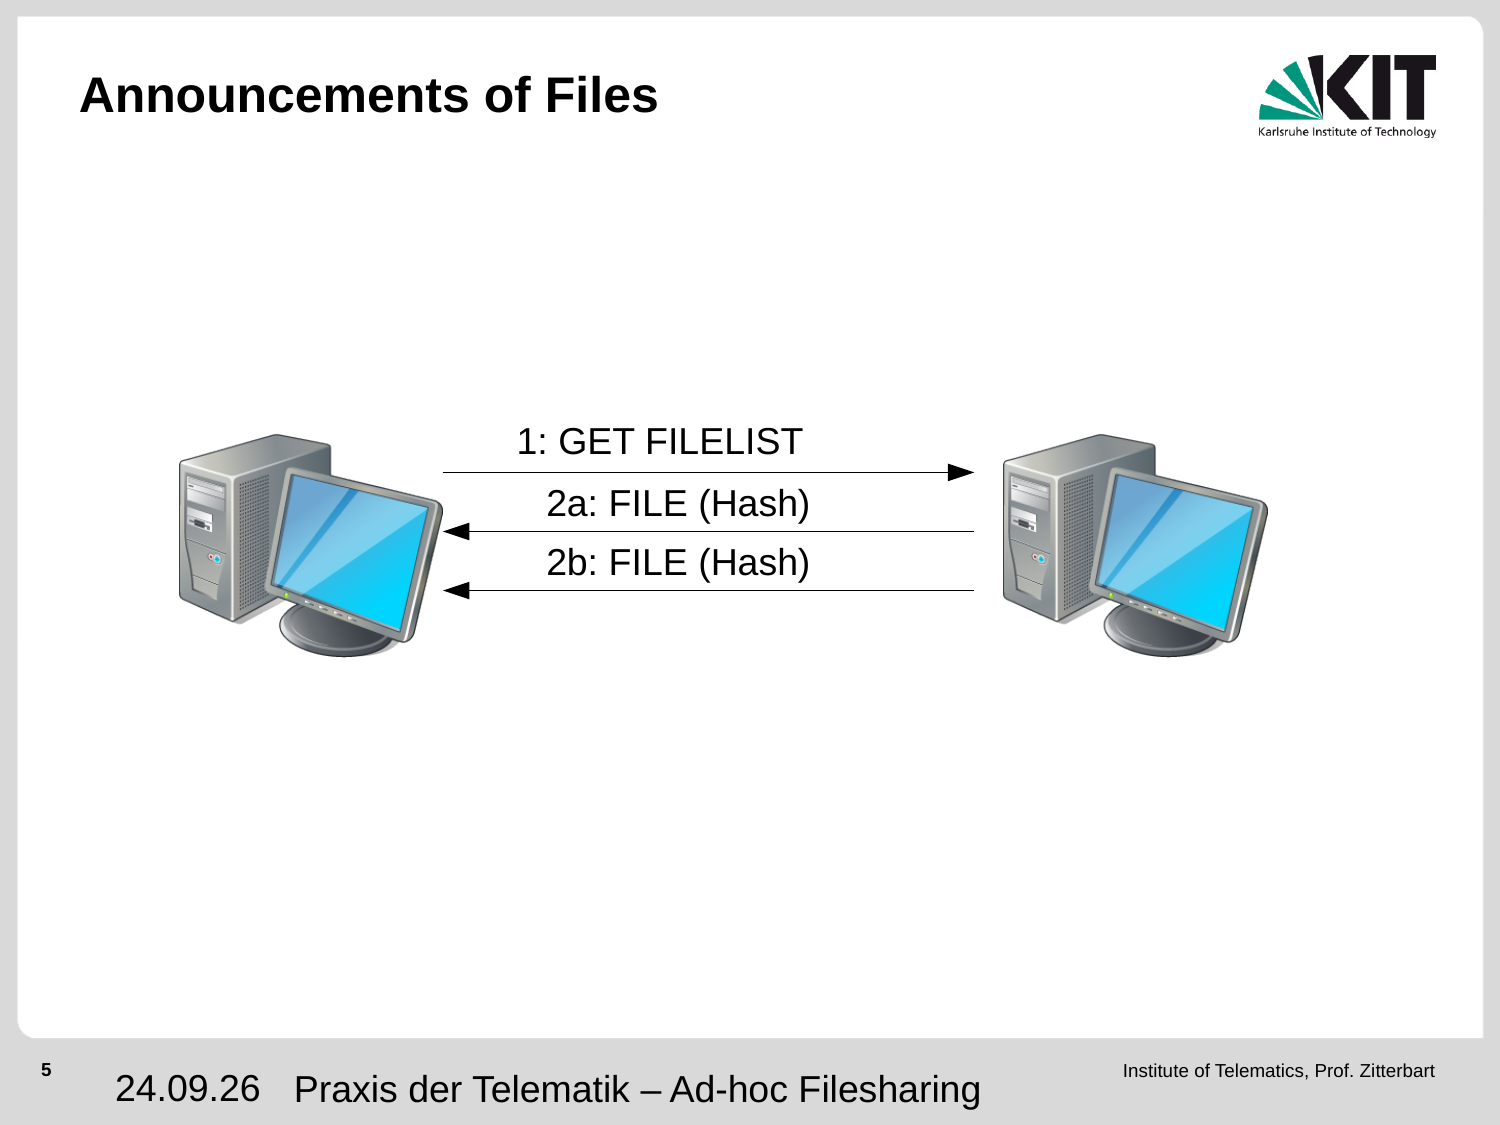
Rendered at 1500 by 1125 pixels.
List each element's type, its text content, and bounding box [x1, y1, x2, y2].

text_box 1: GET FILELIST [501, 413, 916, 471]
picture [0, 0, 1500, 1125]
slide_number 11.12.12 [100, 1057, 296, 1117]
footer Praxis der Telematik – Ad-hoc Filesharing [296, 1057, 1034, 1117]
title Announcements of Files [64, 54, 1198, 147]
list [59, 206, 1430, 1010]
text_box 2b: FILE (Hash) [531, 533, 827, 591]
text_box 2a: FILE (Hash) [531, 474, 827, 532]
